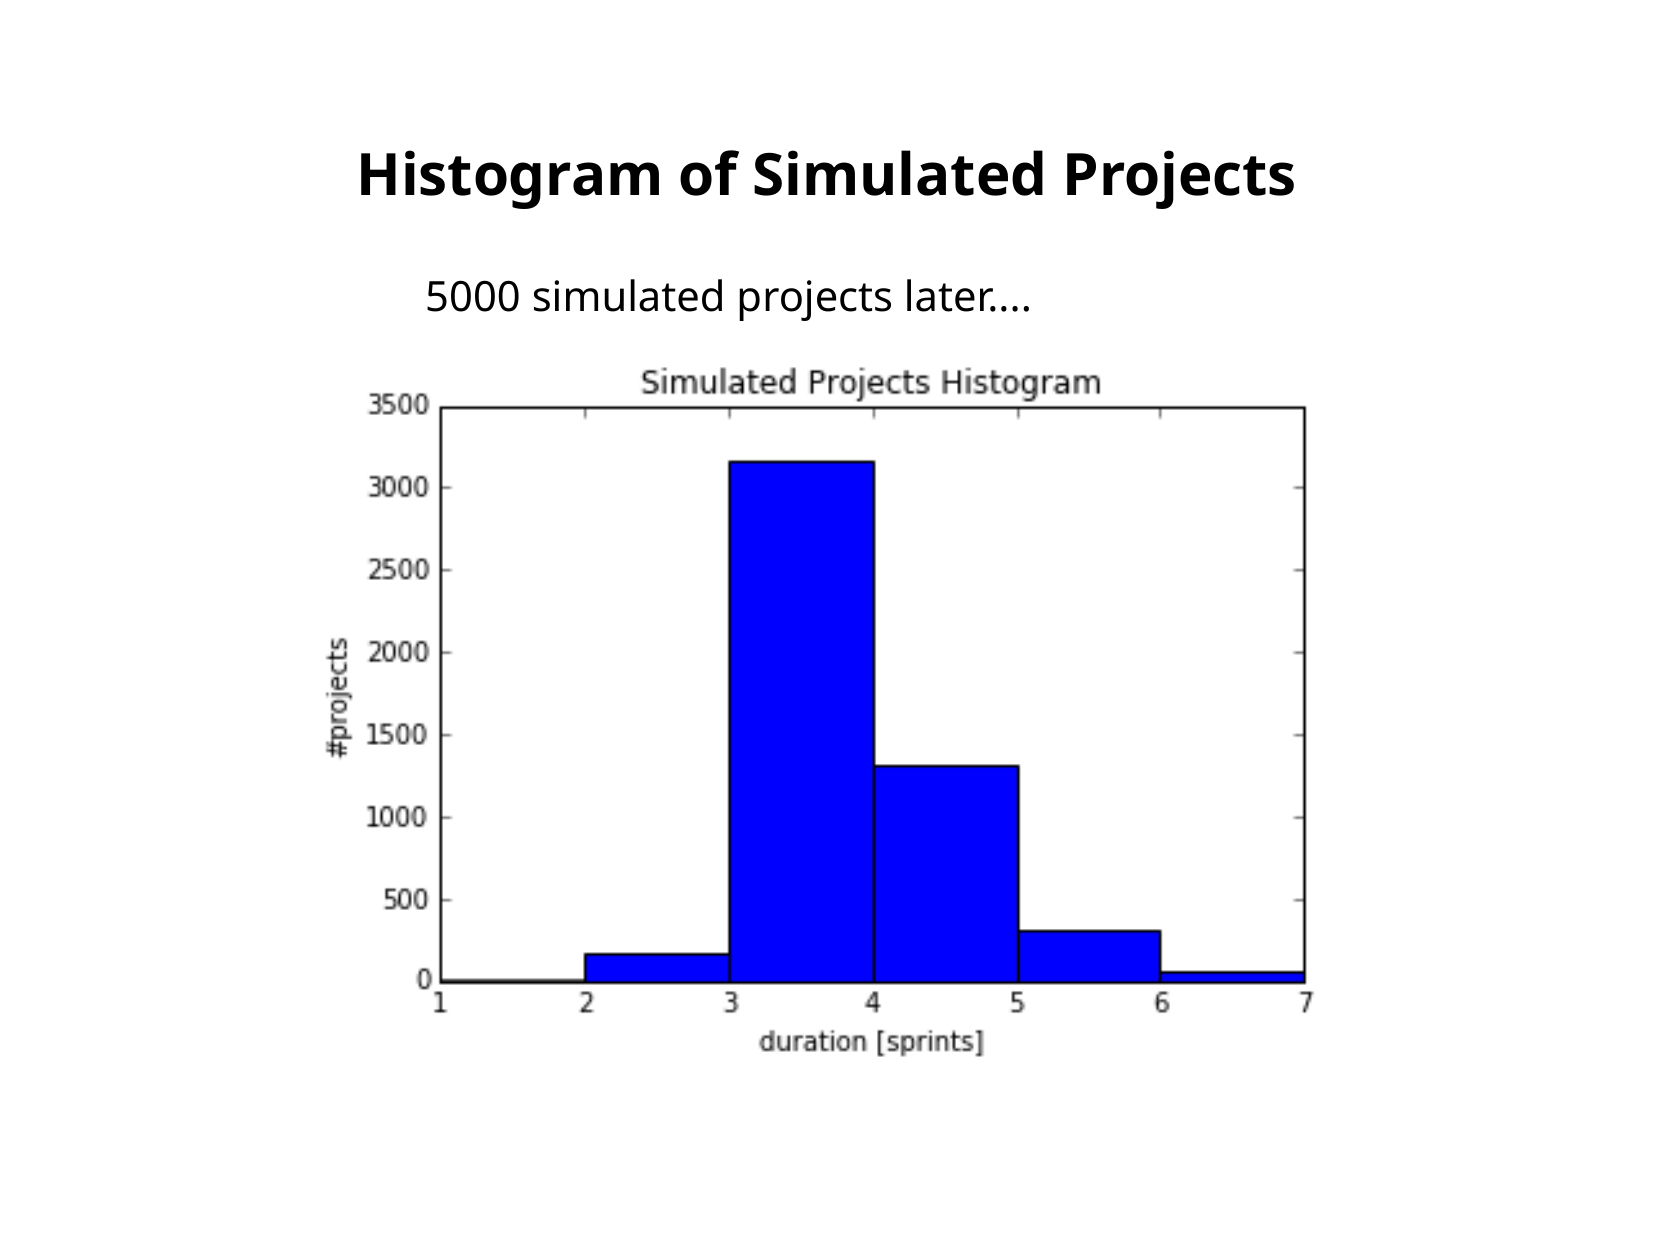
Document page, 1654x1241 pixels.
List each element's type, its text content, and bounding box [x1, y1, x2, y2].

picture [314, 366, 1335, 1075]
text_box 5000 simulated projects later.... [425, 236, 1276, 355]
title Histogram of Simulated Projects [165, 37, 1489, 308]
